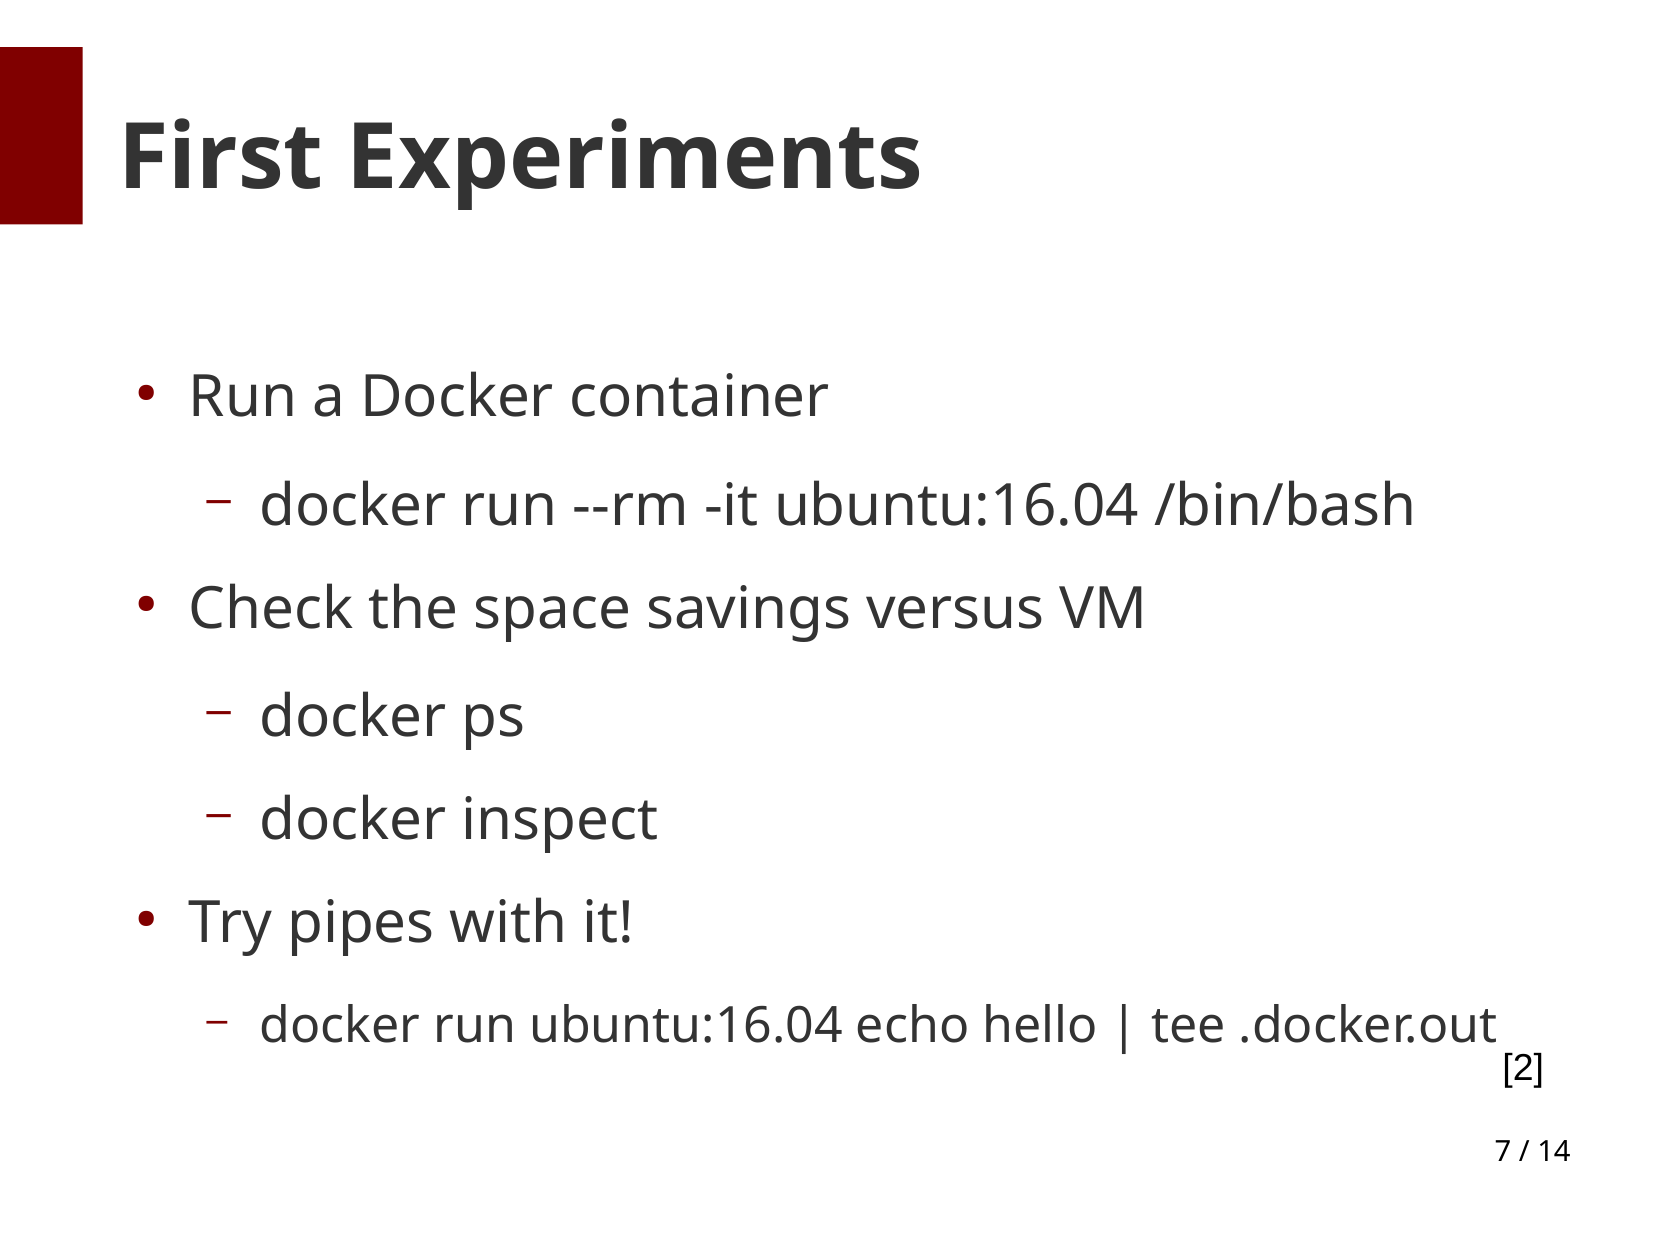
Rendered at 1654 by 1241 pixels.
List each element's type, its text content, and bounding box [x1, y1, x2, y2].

list Run a Docker container docker run --rm -it ubuntu:16.04 /bin/bash Check the space savings versus VM docker ps docker inspect Try pipes with it! docker run ubuntu:16.04 echo hello | tee .docker.out [118, 354, 1536, 1074]
title First Experiments [118, 49, 1571, 257]
text_box [2] [1487, 1039, 1560, 1096]
